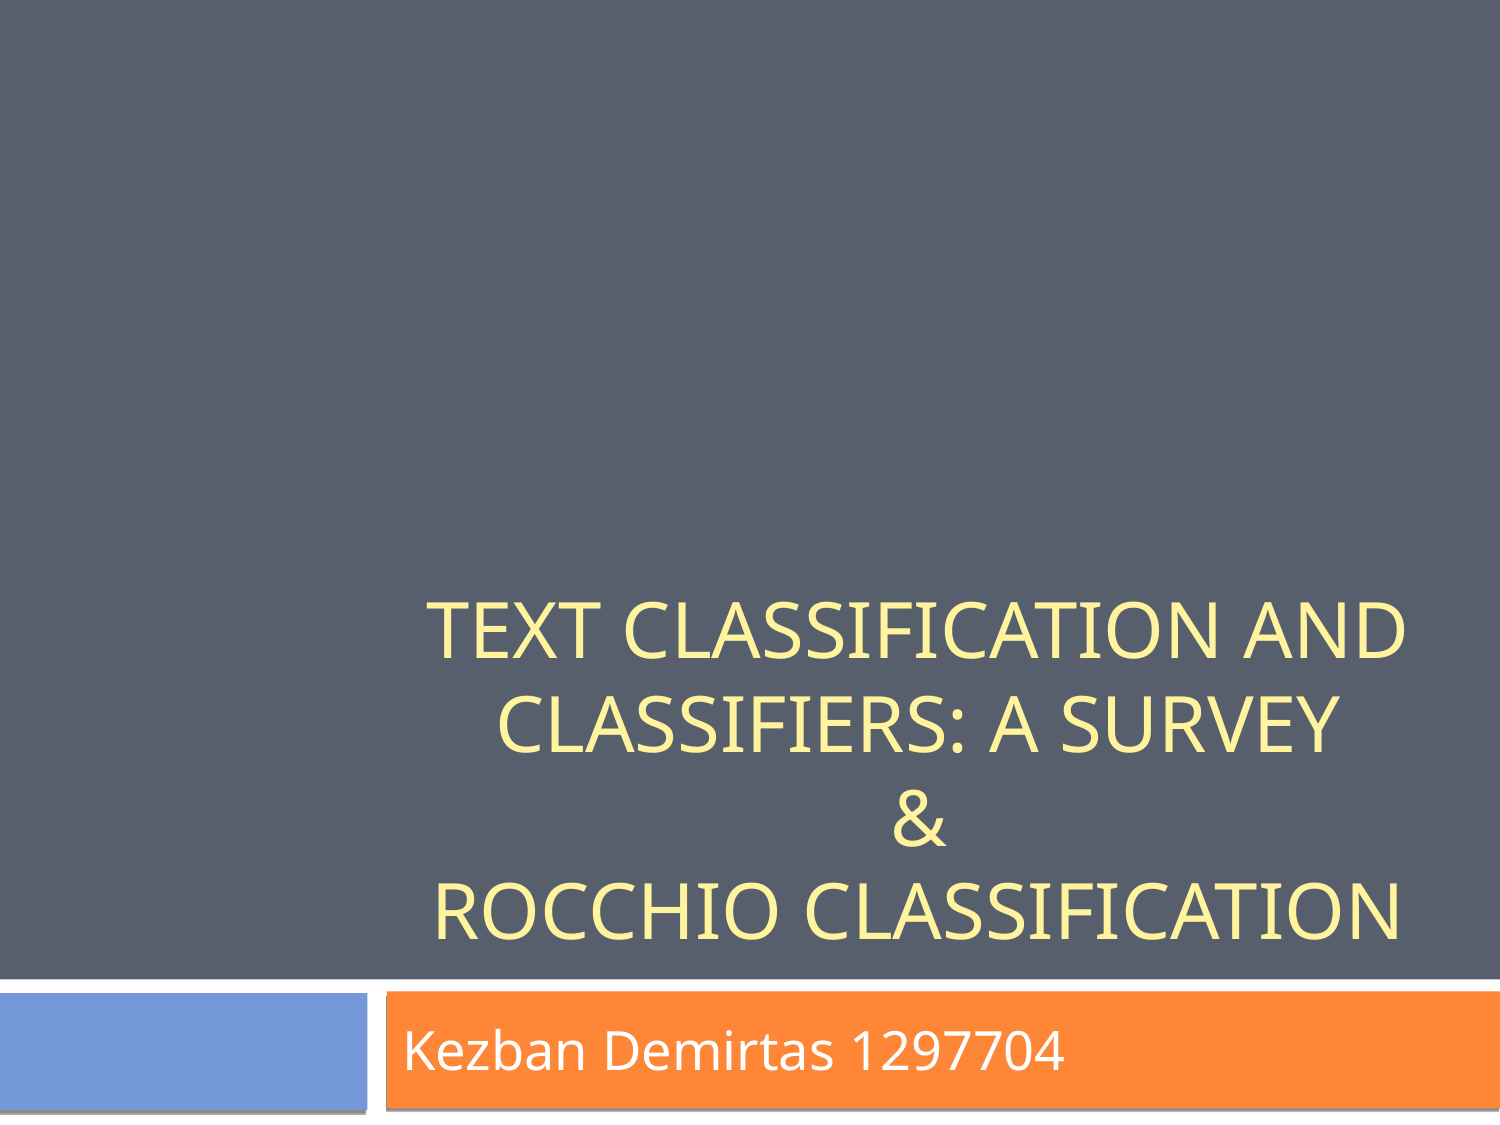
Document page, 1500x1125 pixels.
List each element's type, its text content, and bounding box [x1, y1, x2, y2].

title TEXT CLASSIFICATION AND CLASSIFIERS: A SURVEY & ROCCHIO CLASSIFICATION [387, 462, 1450, 963]
subtitle Kezban Demirtas 1297704 [387, 992, 1488, 1105]
